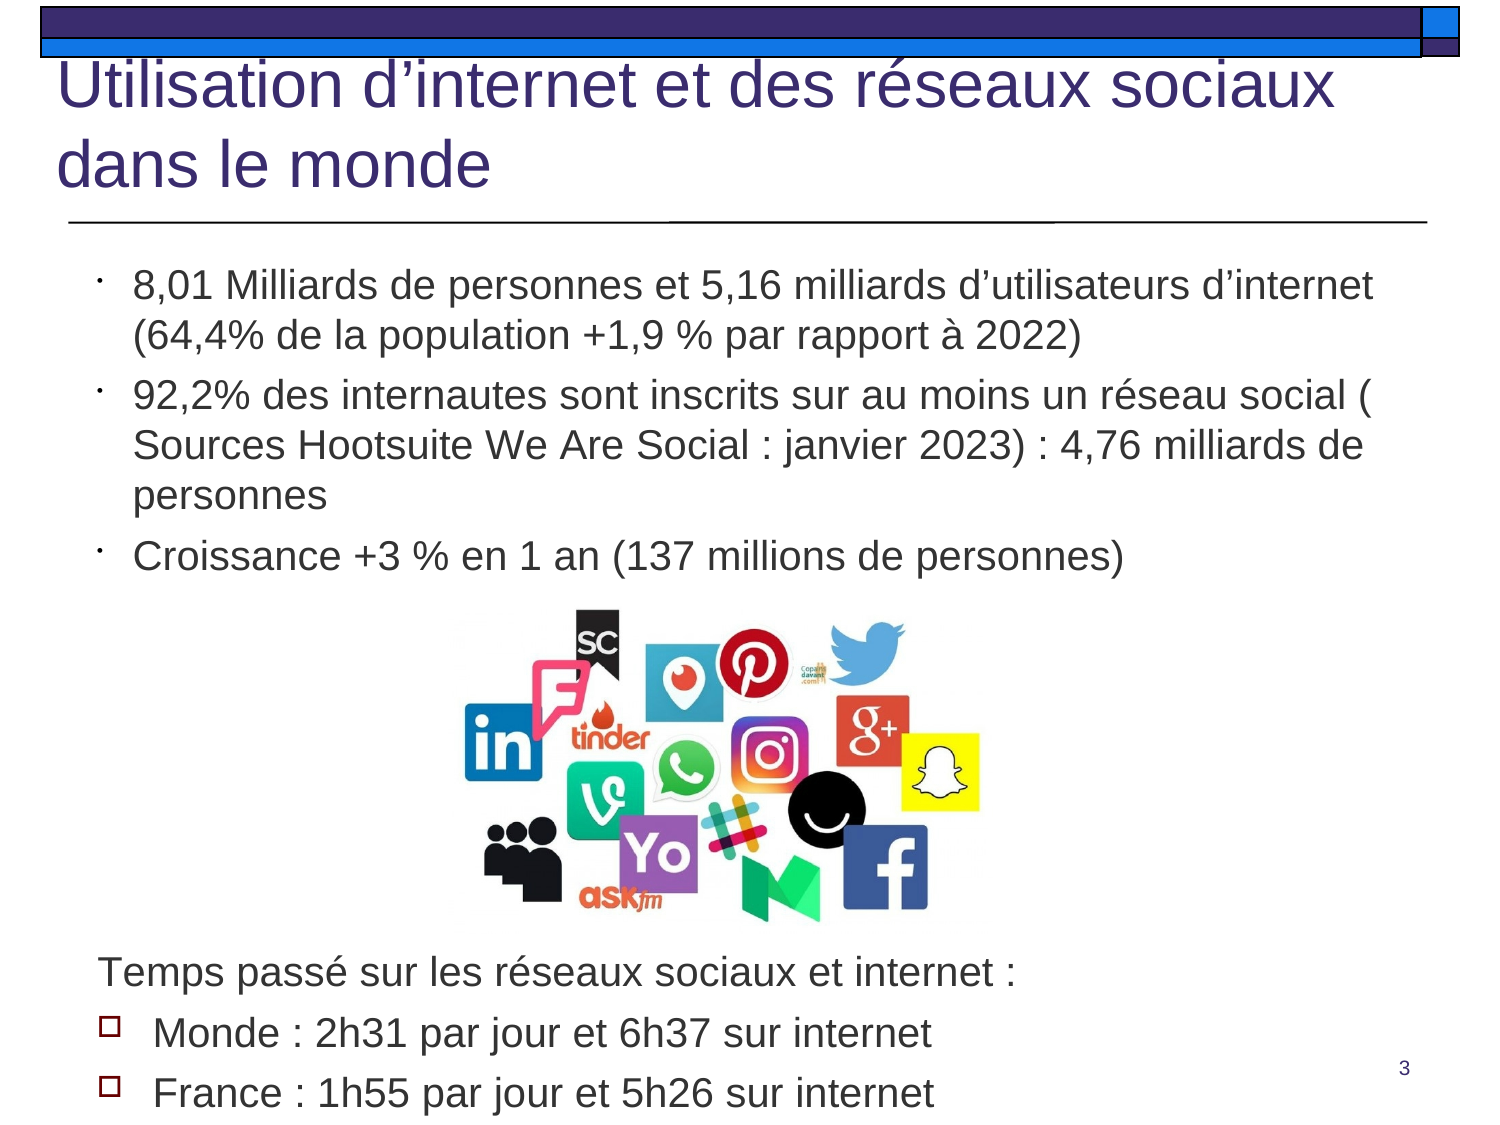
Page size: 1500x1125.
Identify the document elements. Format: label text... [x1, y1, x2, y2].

text_box 8,01 Milliards de personnes et 5,16 milliards d’utilisateurs d’internet (64,4% de la population +1,9 % par rapport à 2022) 92,2% des internautes sont inscrits sur au moins un réseau social (Sources Hootsuite We Are Social : janvier 2023) : 4,76 milliards de personnes Croissance +3 % en 1 an (137 millions de personnes) Temps passé sur les réseaux sociaux et internet : Monde : 2h31 par jour et 6h37 sur internet France : 1h55 par jour et 5h26 sur internet [82, 249, 1413, 1030]
text_box <numéro> [1112, 1046, 1426, 1101]
text_box Utilisation d’internet et des réseaux sociaux dans le monde [41, 78, 1500, 209]
